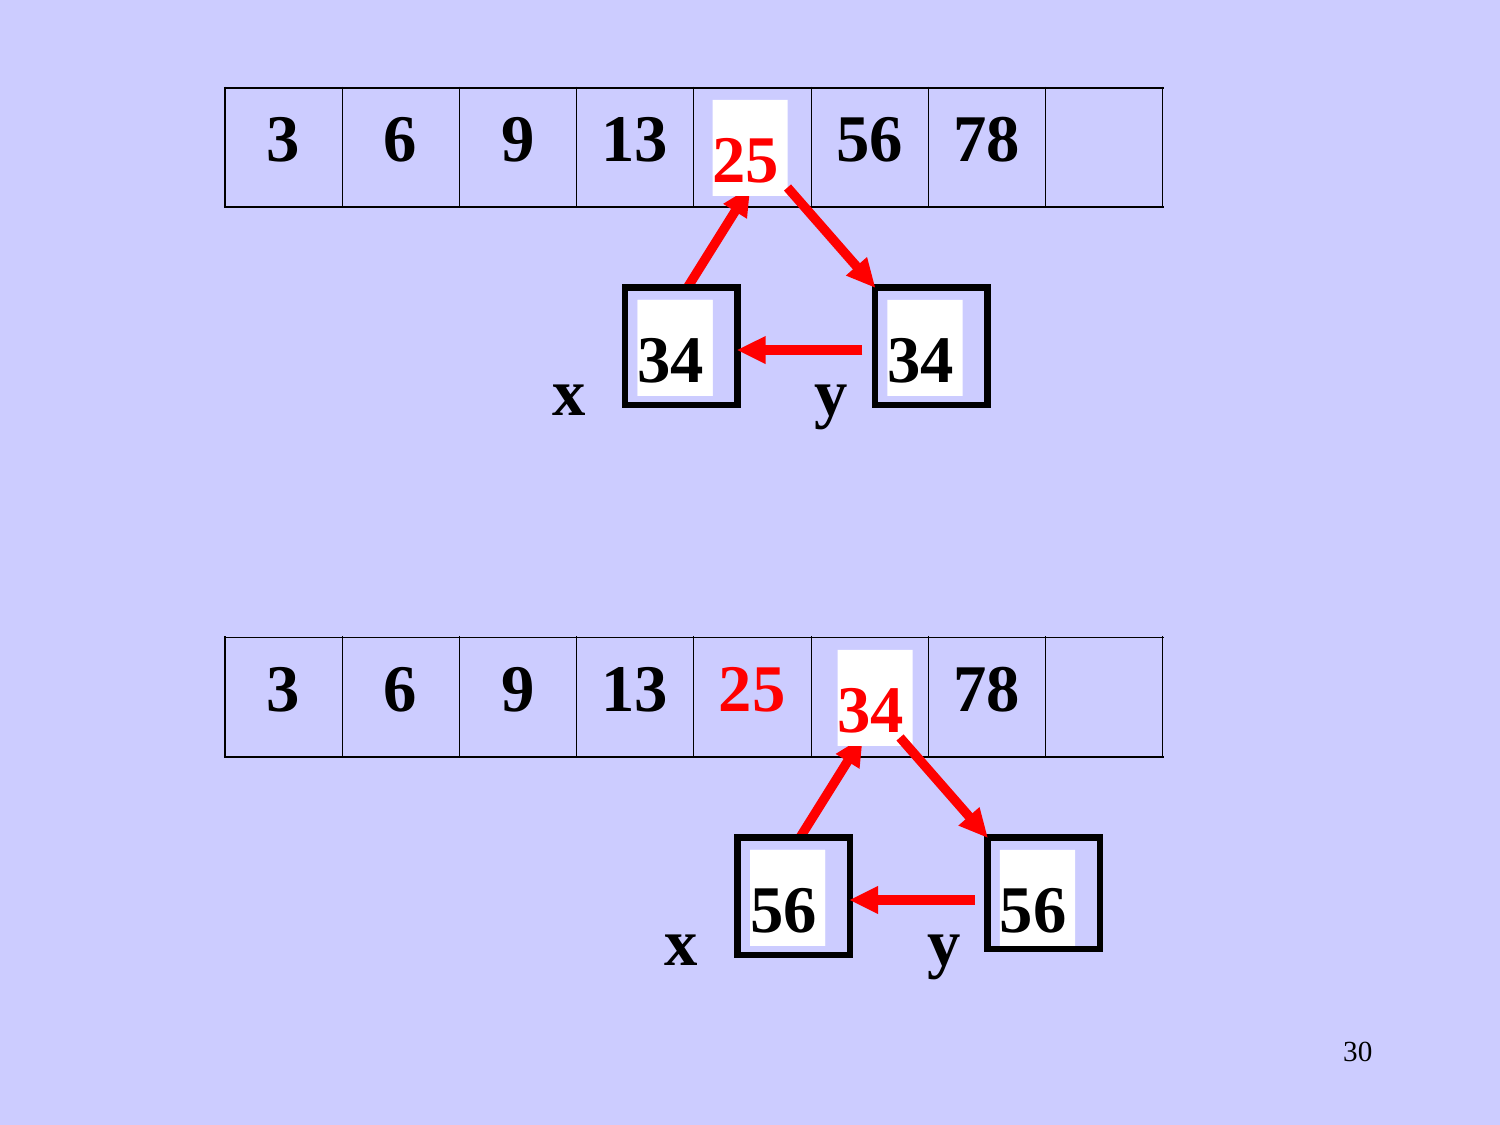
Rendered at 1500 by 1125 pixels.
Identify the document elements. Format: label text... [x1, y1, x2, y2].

table_header 6 [343, 89, 459, 206]
table_header 56 [812, 638, 928, 756]
text_box <编号> [1074, 1025, 1388, 1101]
text_box y [912, 874, 1000, 987]
table_header 56 [812, 89, 928, 206]
table_header 9 [460, 638, 576, 756]
text_box 25 [712, 99, 788, 196]
text_box y [799, 324, 888, 437]
table_header 13 [577, 638, 693, 756]
table_header 78 [929, 638, 1045, 756]
table_header 56 [861, 746, 909, 756]
table_header 34 [749, 196, 796, 206]
text_box x [649, 874, 738, 987]
table_header 9 [460, 89, 576, 206]
table_header 3 [226, 89, 342, 206]
table_header 3 [226, 638, 342, 756]
table_header 6 [343, 638, 459, 756]
text_box 34 [887, 299, 963, 396]
text_box 34 [637, 299, 713, 396]
text_box 56 [750, 849, 826, 946]
text_box 34 [987, 837, 1101, 949]
table_header [1046, 89, 1162, 206]
table_header 25 [694, 638, 811, 756]
table_header 13 [577, 89, 693, 206]
table_header 78 [929, 89, 1045, 206]
text_box 34 [837, 649, 913, 746]
table_header [1046, 638, 1162, 756]
text_box 56 [999, 849, 1076, 946]
text_box x [537, 324, 625, 437]
table_header 34 [694, 89, 811, 206]
